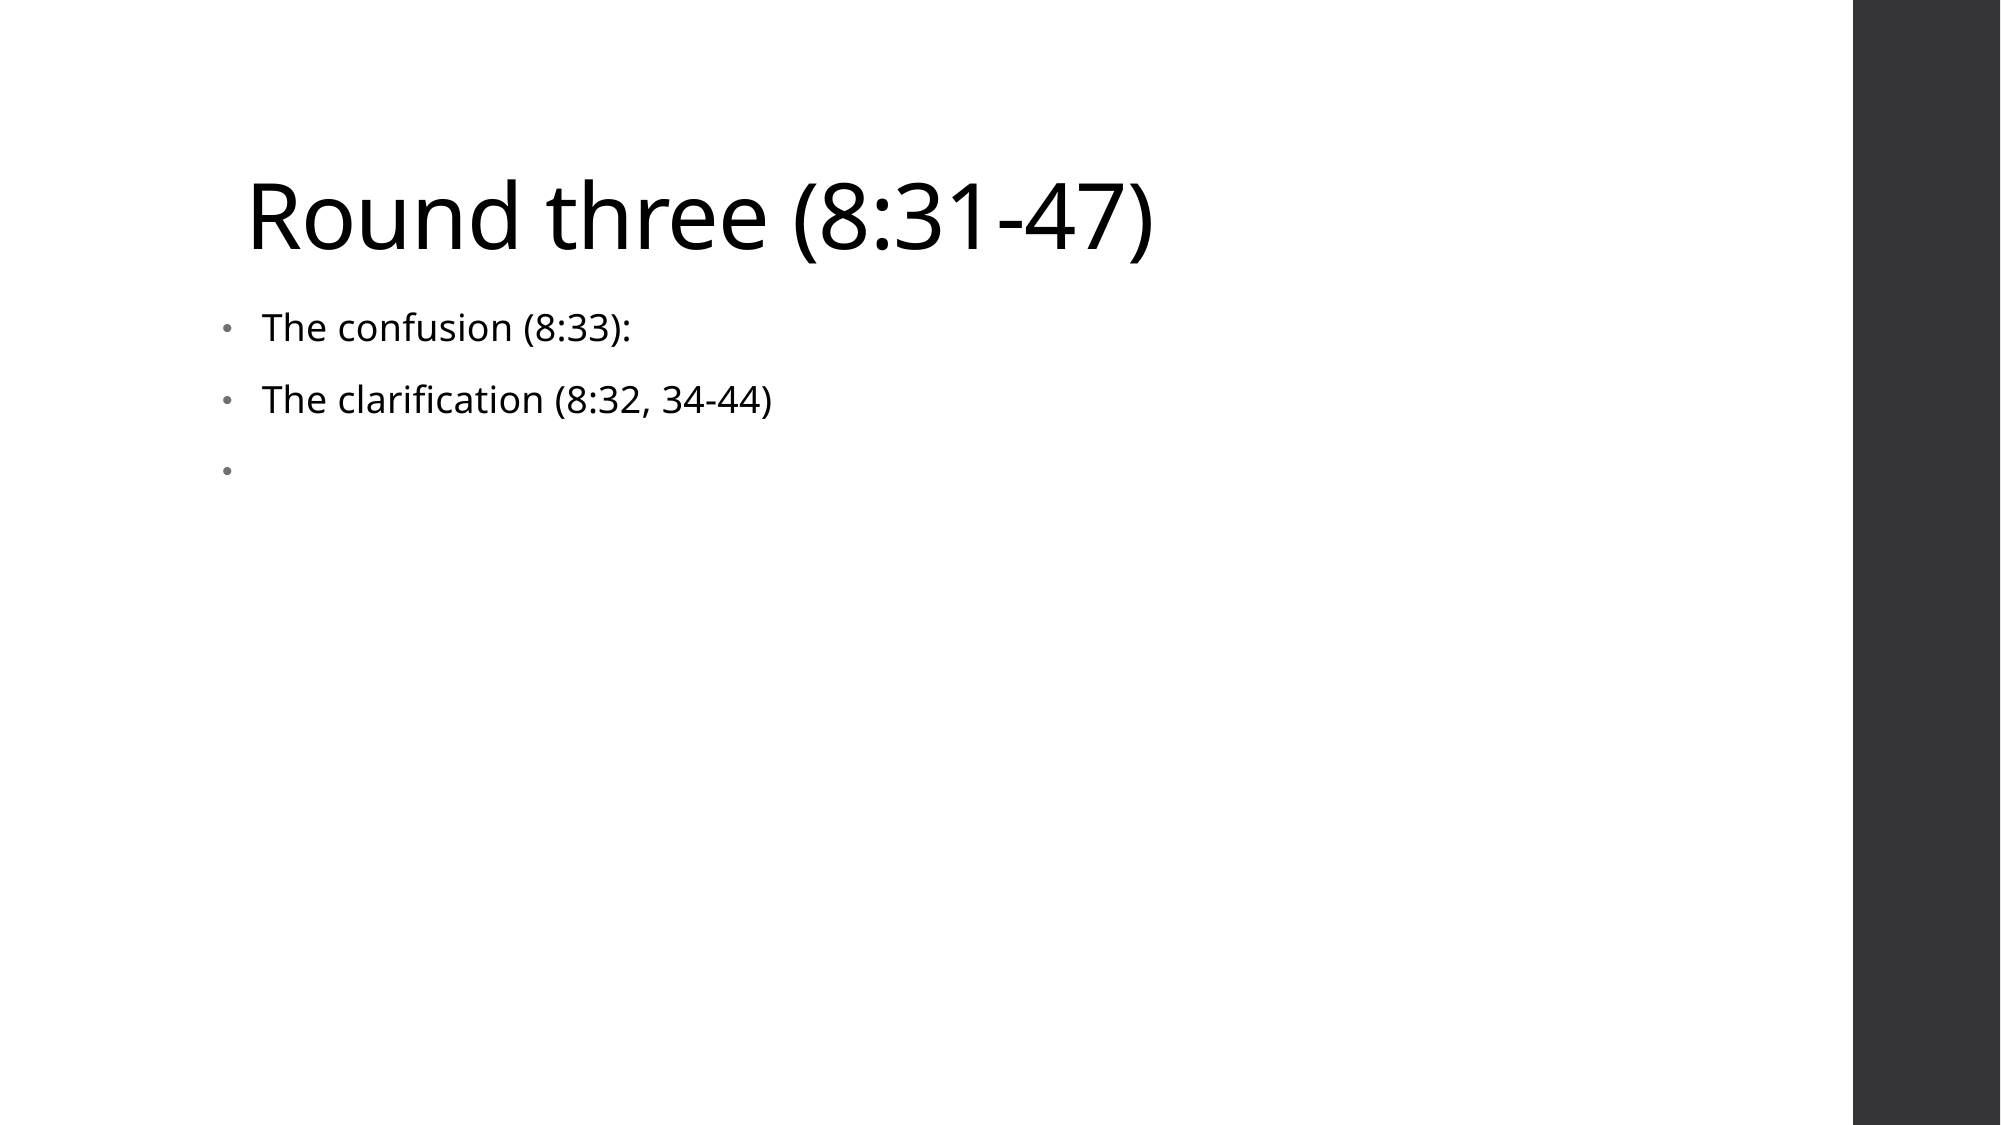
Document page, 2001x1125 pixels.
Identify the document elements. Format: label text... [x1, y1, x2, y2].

list The confusion (8:33): The clarification (8:32, 34-44) [206, 299, 1617, 1014]
title Round three (8:31-47) [206, 60, 1797, 278]
